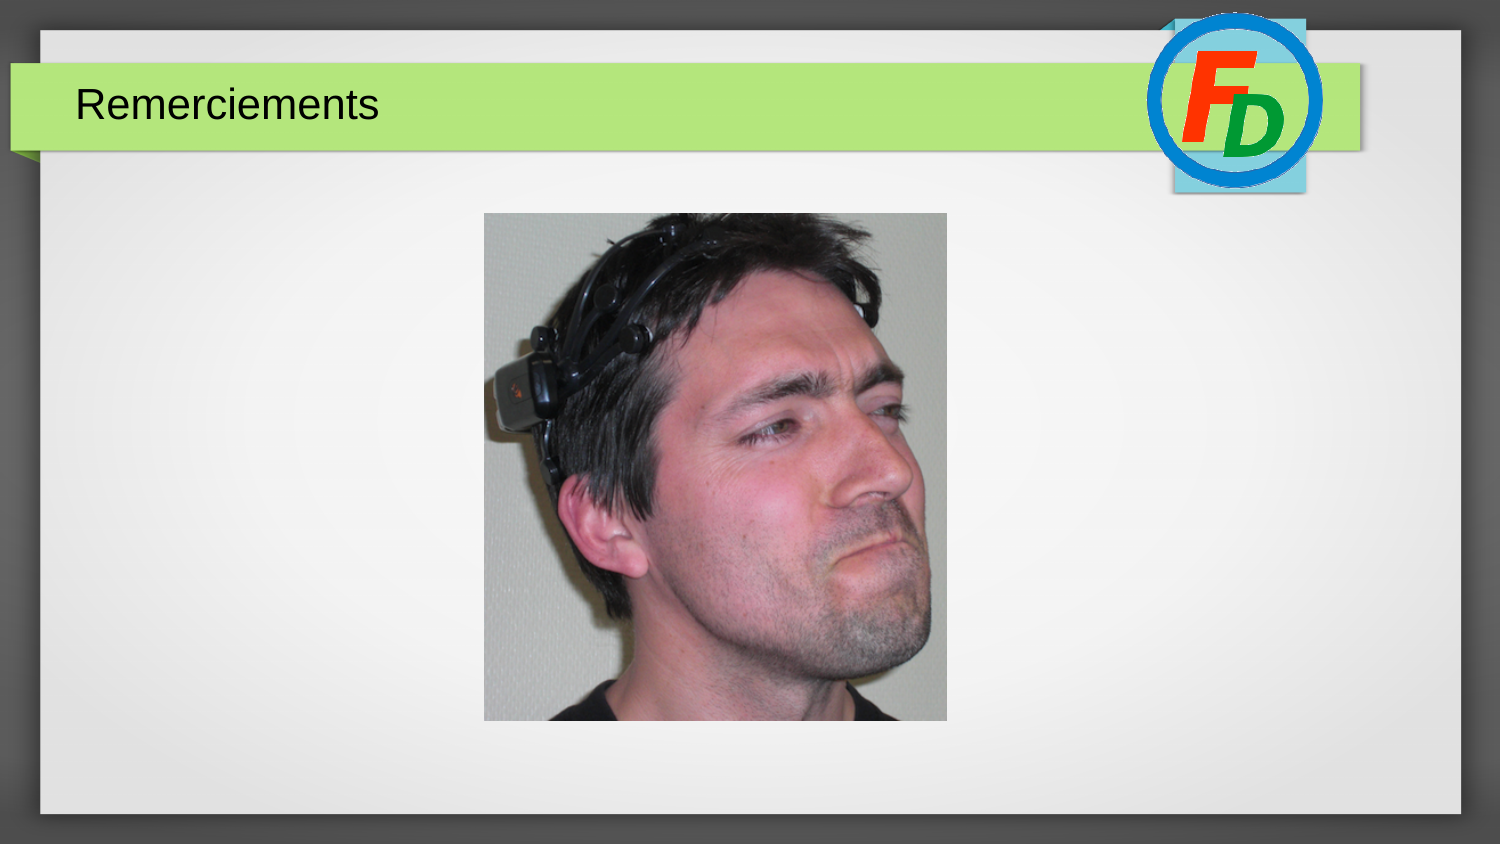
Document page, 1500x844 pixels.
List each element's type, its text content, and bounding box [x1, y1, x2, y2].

picture [0, 0, 1500, 844]
title Remerciements [75, 64, 1145, 145]
